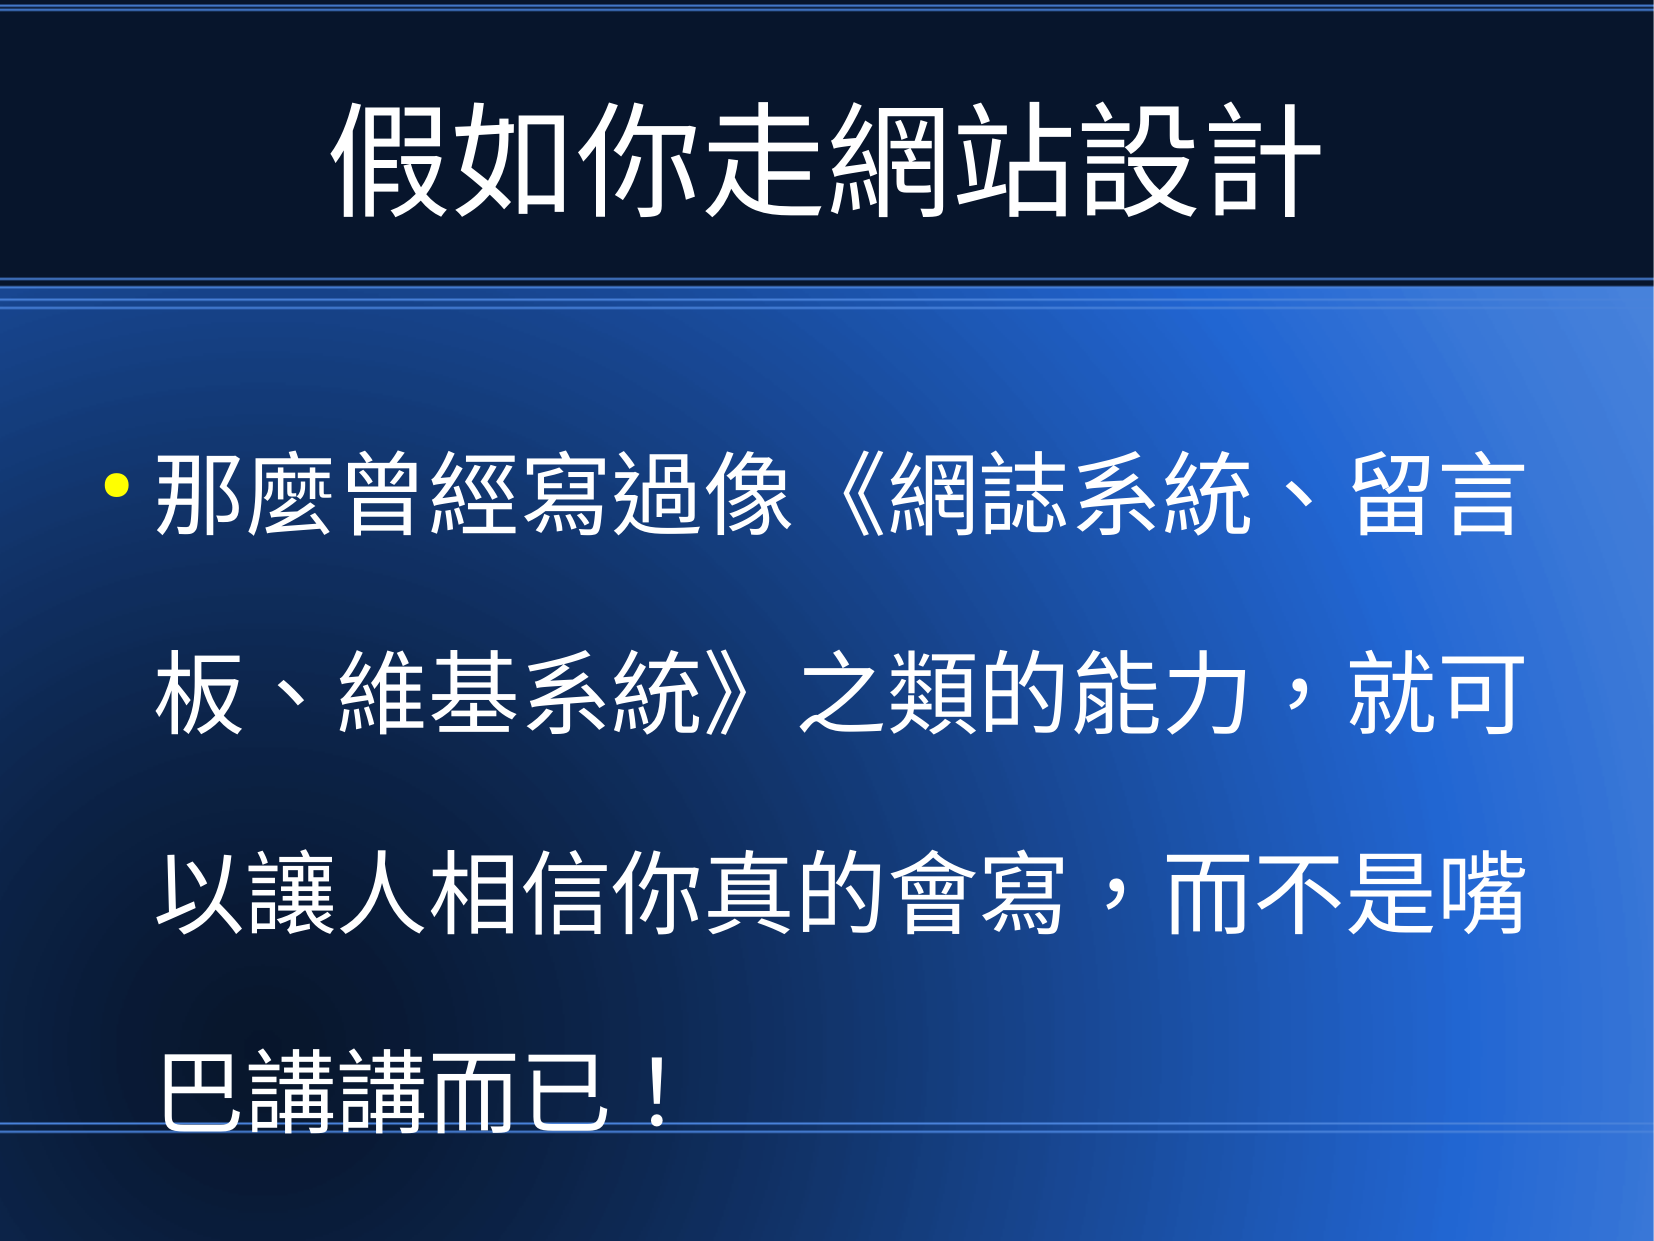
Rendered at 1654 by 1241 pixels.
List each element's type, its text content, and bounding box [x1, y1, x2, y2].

title 假如你走網站設計 [82, 49, 1571, 257]
list 那麼曾經寫過像《網誌系統、留言板、維基系統》之類的能力，就可以讓人相信你真的會寫，而不是嘴巴講講而已！ [82, 355, 1571, 1241]
picture [0, 0, 1654, 1241]
